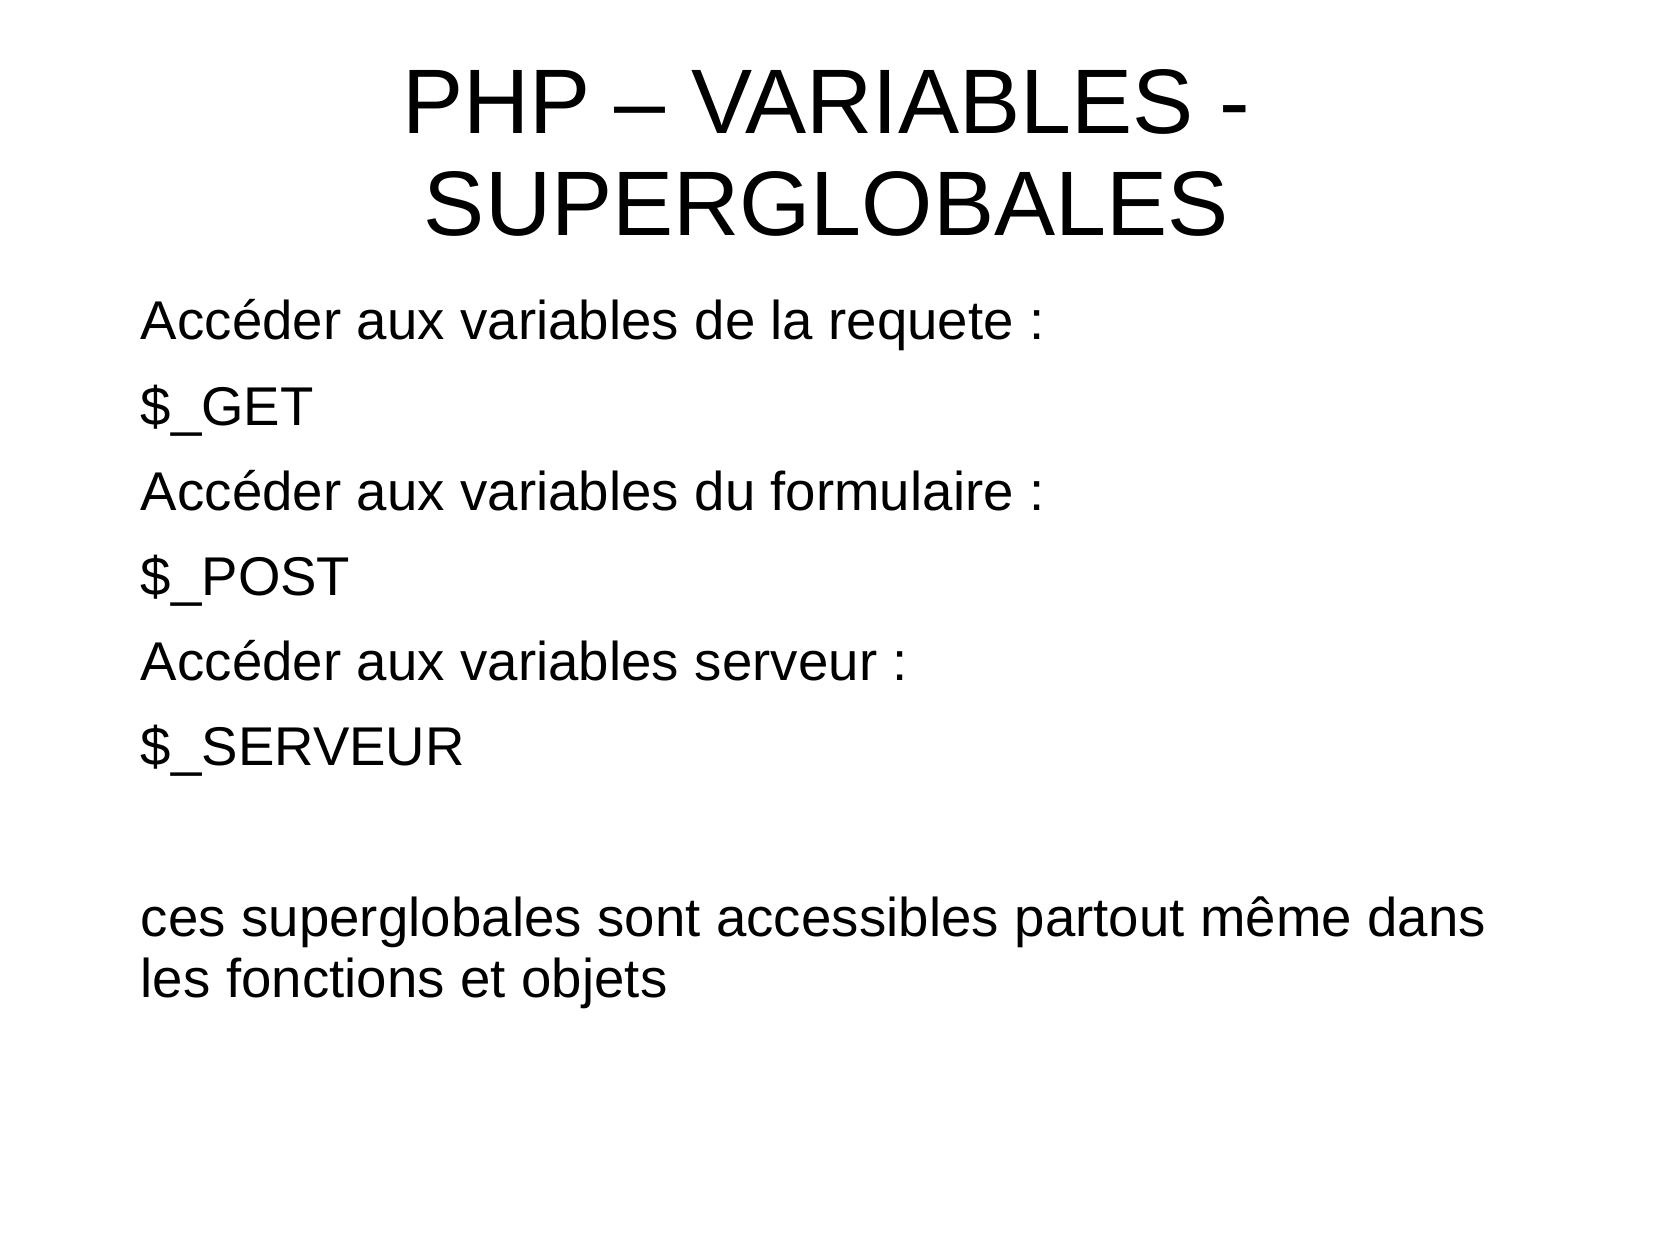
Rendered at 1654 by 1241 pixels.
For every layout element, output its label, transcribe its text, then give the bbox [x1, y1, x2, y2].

title PHP – VARIABLES - SUPERGLOBALES [82, 49, 1571, 257]
list Accéder aux variables de la requete : $_GET Accéder aux variables du formulaire : $_POST Accéder aux variables serveur : $_SERVEUR ces superglobales sont accessibles partout même dans les fonctions et objets [82, 290, 1571, 1010]
